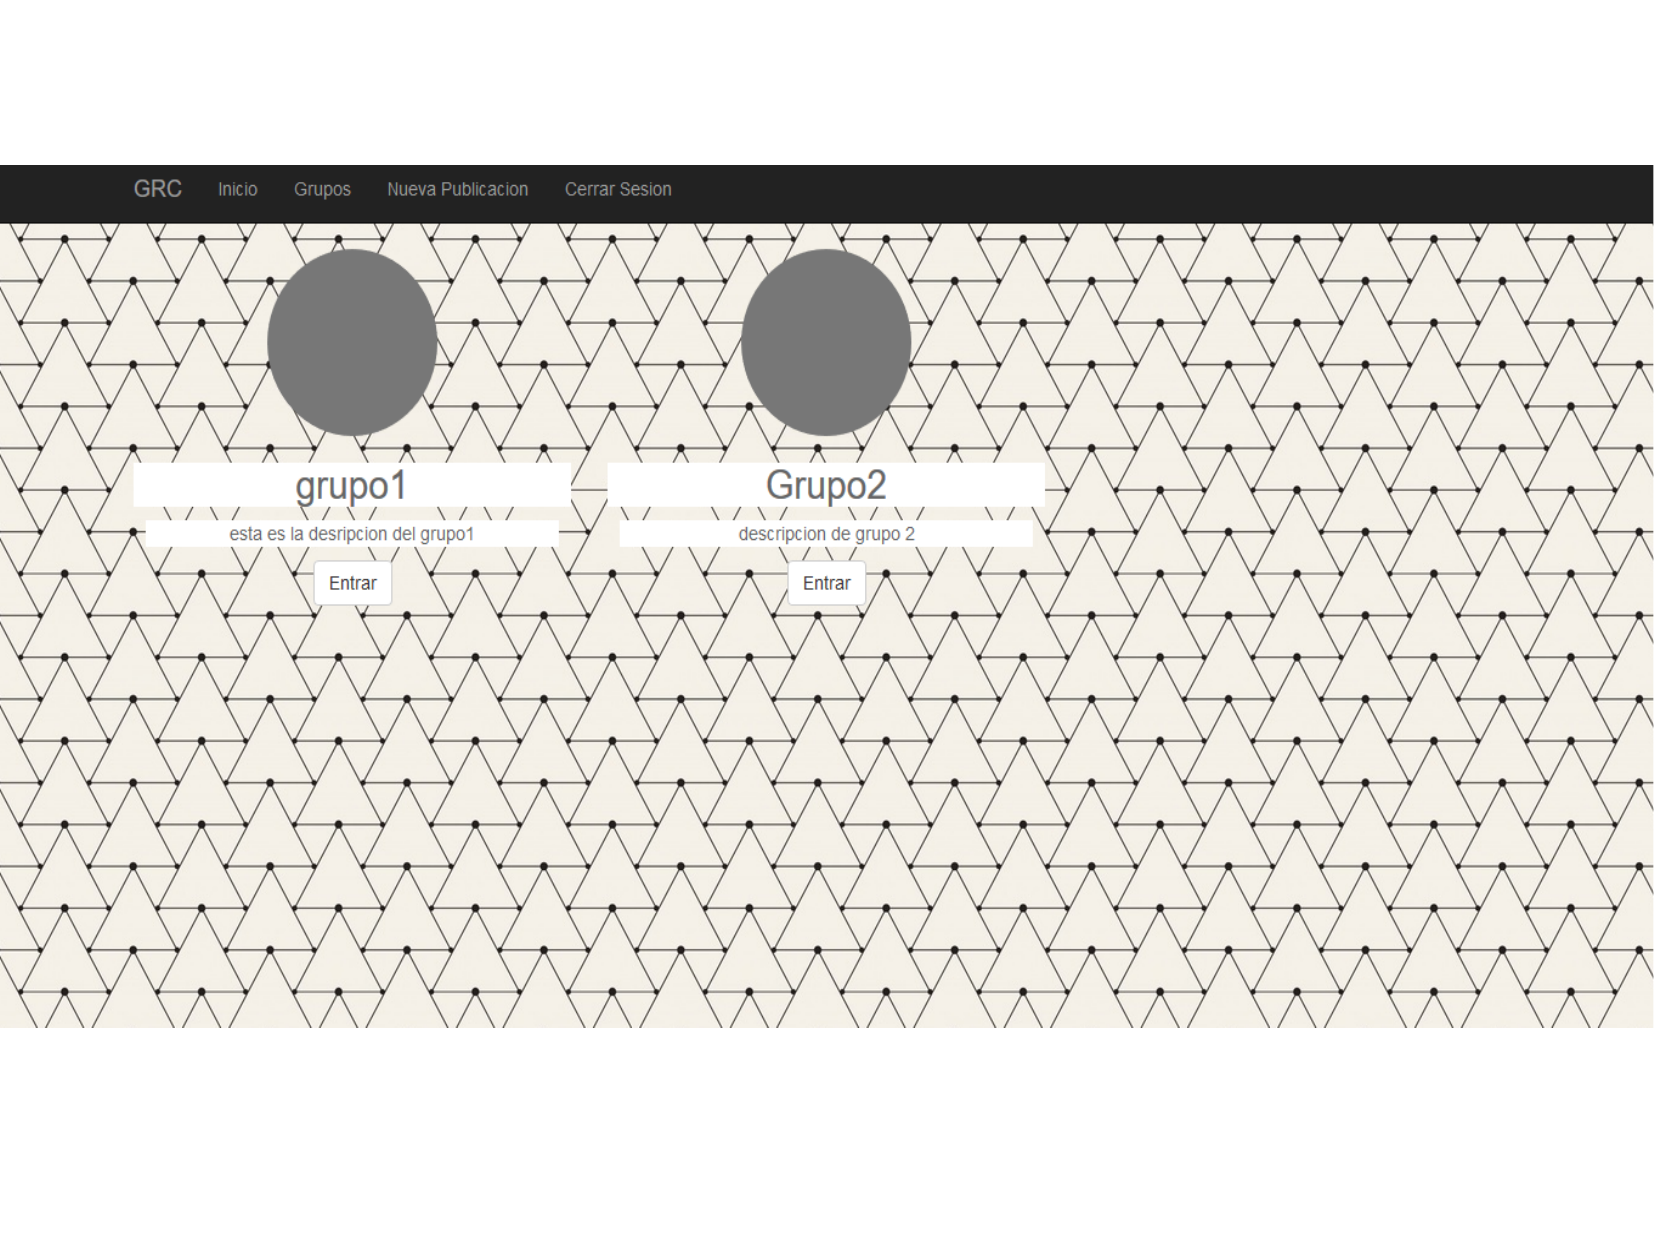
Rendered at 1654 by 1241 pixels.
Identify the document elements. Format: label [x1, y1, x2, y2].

picture [0, 165, 1654, 1028]
